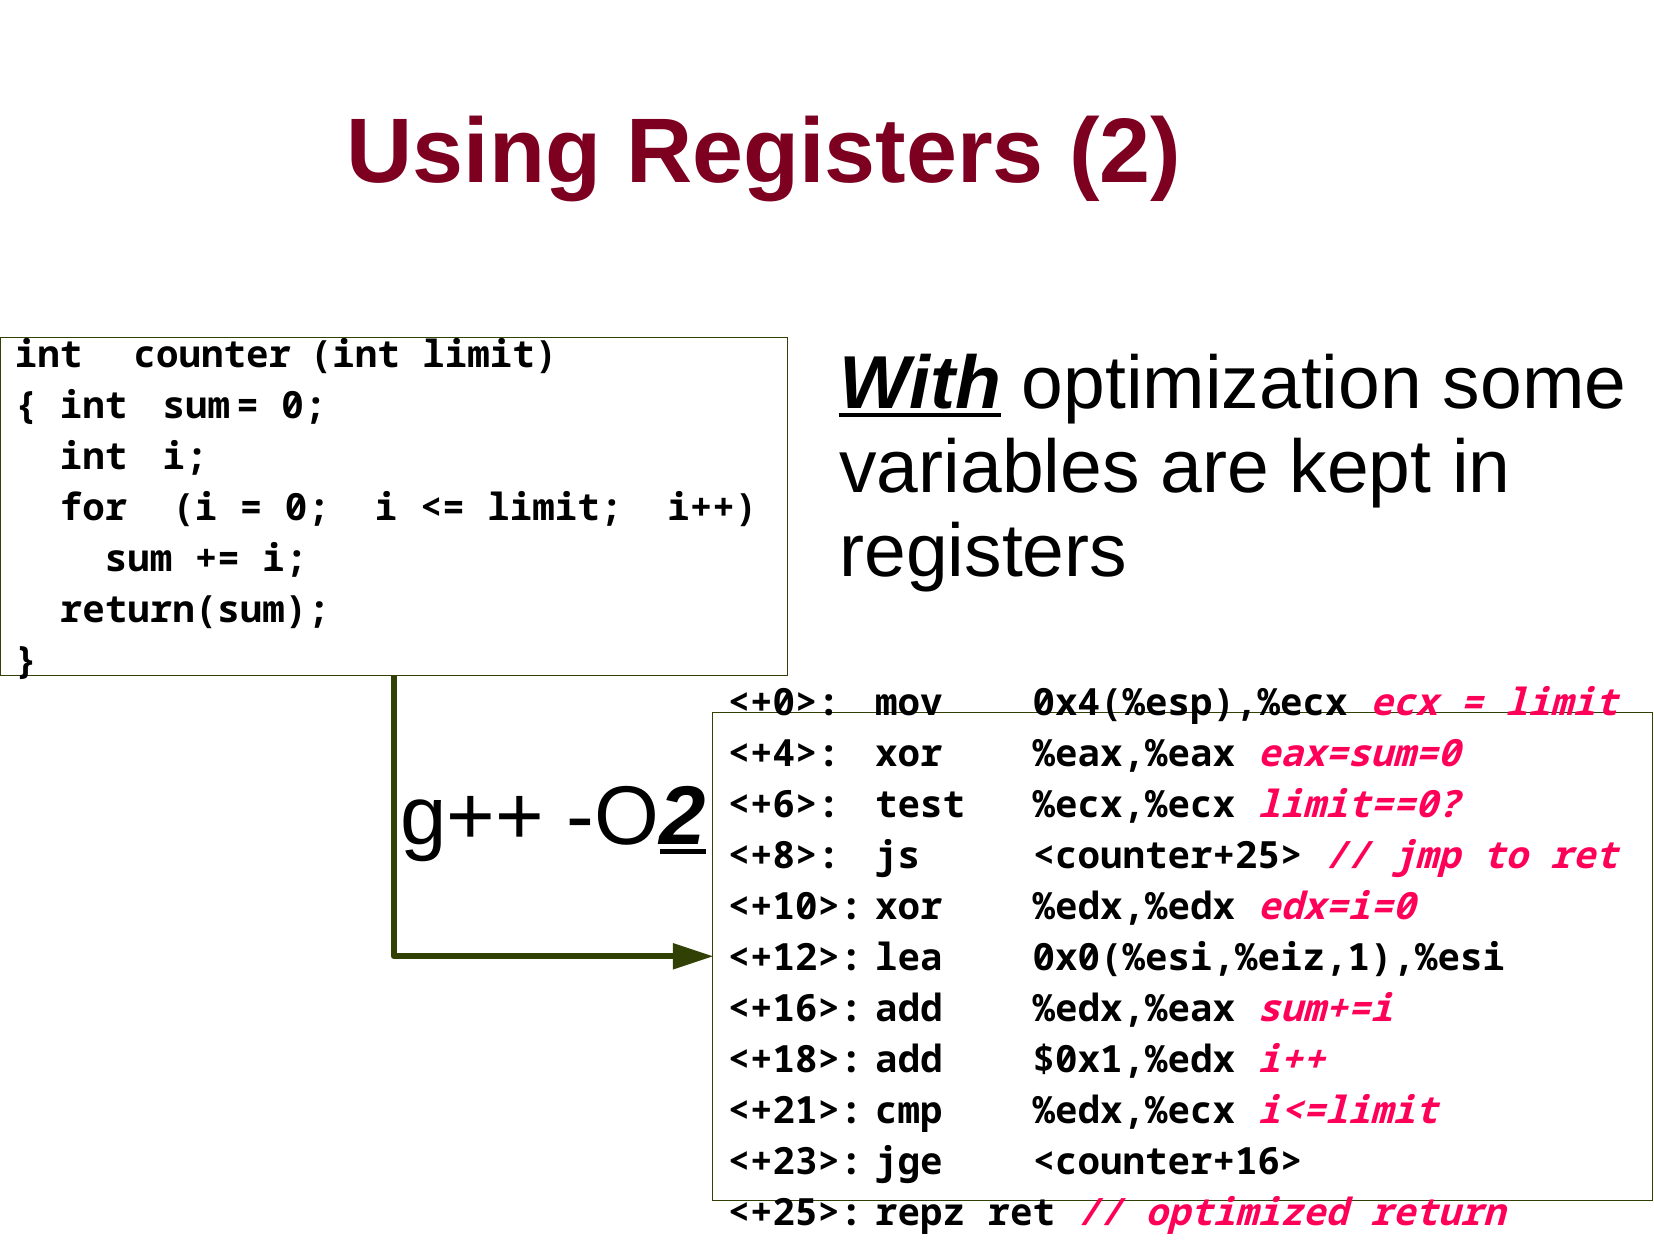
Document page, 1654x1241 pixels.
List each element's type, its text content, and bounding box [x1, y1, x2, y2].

picture [1334, 1209, 1344, 1221]
picture [1040, 700, 1047, 711]
text_box int counter (int limit) { int sum = 0; int i; for (i = 0; i <= limit; i++) sum += i; return(sum); } [0, 337, 788, 676]
picture [1152, 698, 1161, 703]
text_box <+0>: mov 0x4(%esp),%ecx ecx = limit <+4>: xor %eax,%eax eax=sum=0 <+6>: test %ecx,%ecx limit==0? <+8>: js <counter+25> // jmp to ret <+10>: xor %edx,%edx edx=i=0 <+12>: lea 0x0(%esi,%eiz,1),%esi <+16>: add %edx,%eax sum+=i <+18>: add $0x1,%edx i++ <+21>: cmp %edx,%ecx i<=limit <+23>: jge <counter+16> <+25>: repz ret // optimized return [712, 712, 1653, 1201]
picture [1039, 692, 1046, 704]
picture [1557, 699, 1563, 712]
picture [1197, 699, 1205, 711]
picture [1084, 697, 1089, 705]
title Using Registers (2) [118, 94, 1411, 207]
picture [780, 700, 787, 711]
picture [0, 0, 1654, 1241]
picture [1287, 698, 1296, 703]
picture [1565, 699, 1571, 712]
picture [904, 699, 912, 711]
text_box With optimization some variables are kept in registers [824, 333, 1643, 601]
picture [1381, 698, 1389, 703]
picture [779, 692, 786, 704]
